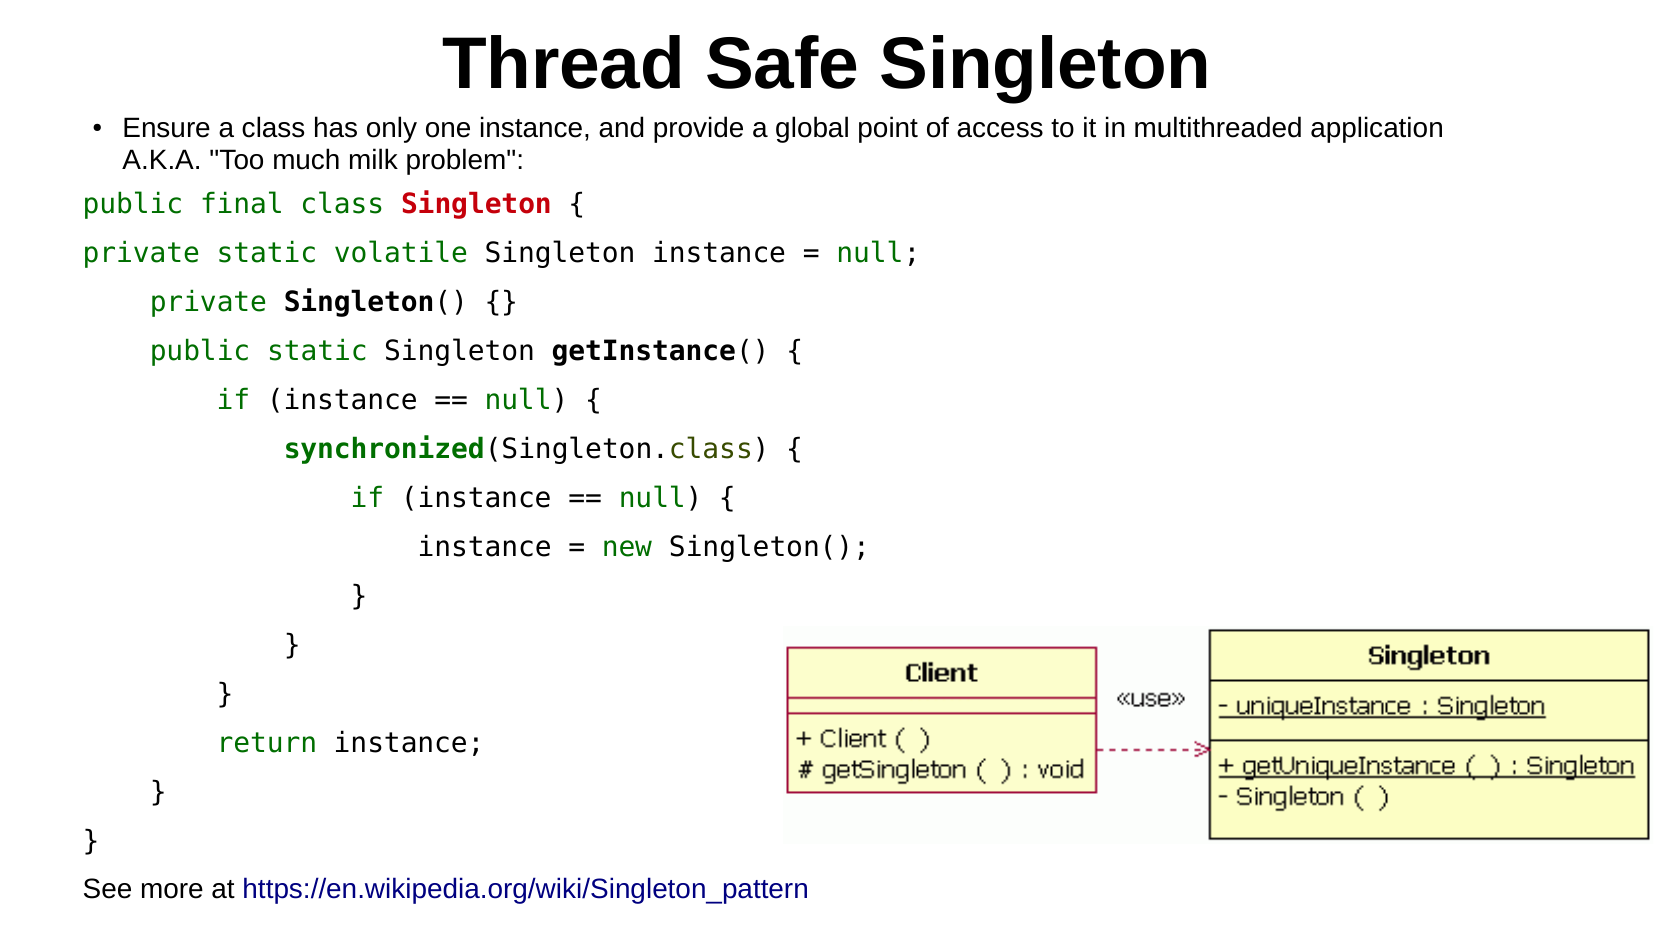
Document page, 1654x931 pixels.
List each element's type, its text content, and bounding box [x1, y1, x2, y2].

picture [1571, 626, 1654, 844]
list Ensure a class has only one instance, and provide a global point of access to it in multithreaded application A.K.A. "Too much milk problem": public final class Singleton { private static volatile Singleton instance = null; private Singleton() {} public static Singleton getInstance() { if (instance == null) { synchronized(Singleton.class) { if (instance == null) { instance = new Singleton(); } } } return instance; } } See more at https://en.wikipedia.org/wiki/Singleton_pattern [82, 112, 1571, 912]
title Thread Safe Singleton [82, 22, 1571, 105]
